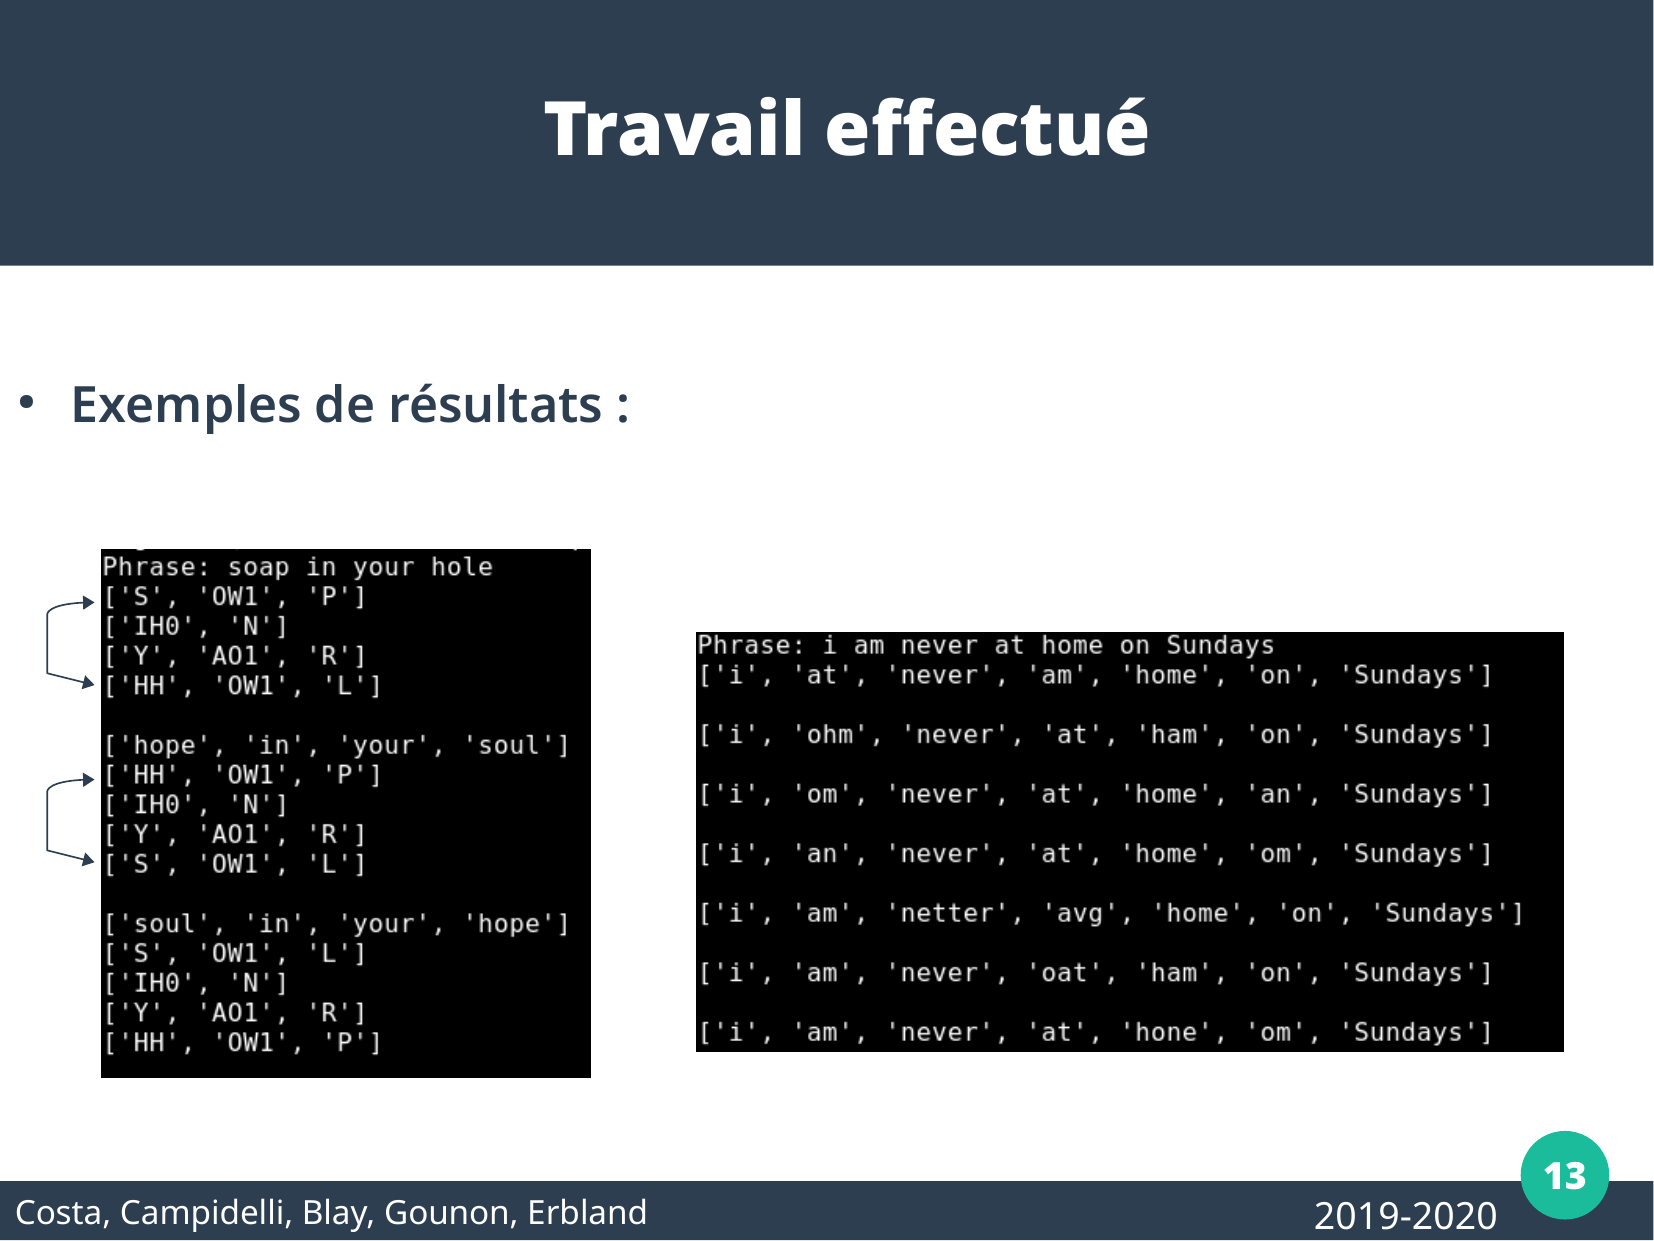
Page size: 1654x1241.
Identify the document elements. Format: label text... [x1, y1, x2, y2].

title Travail effectué [543, 47, 1217, 205]
list Exemples de résultats : [0, 271, 1654, 508]
text_box Costa, Campidelli, Blay, Gounon, Erbland [1536, 1181, 1654, 1241]
picture [696, 632, 1564, 1052]
text_box 2019-2020 [1299, 1181, 1536, 1241]
text_box Costa, Campidelli, Blay, Gounon, Erbland [0, 1181, 1299, 1241]
picture [101, 549, 591, 1078]
